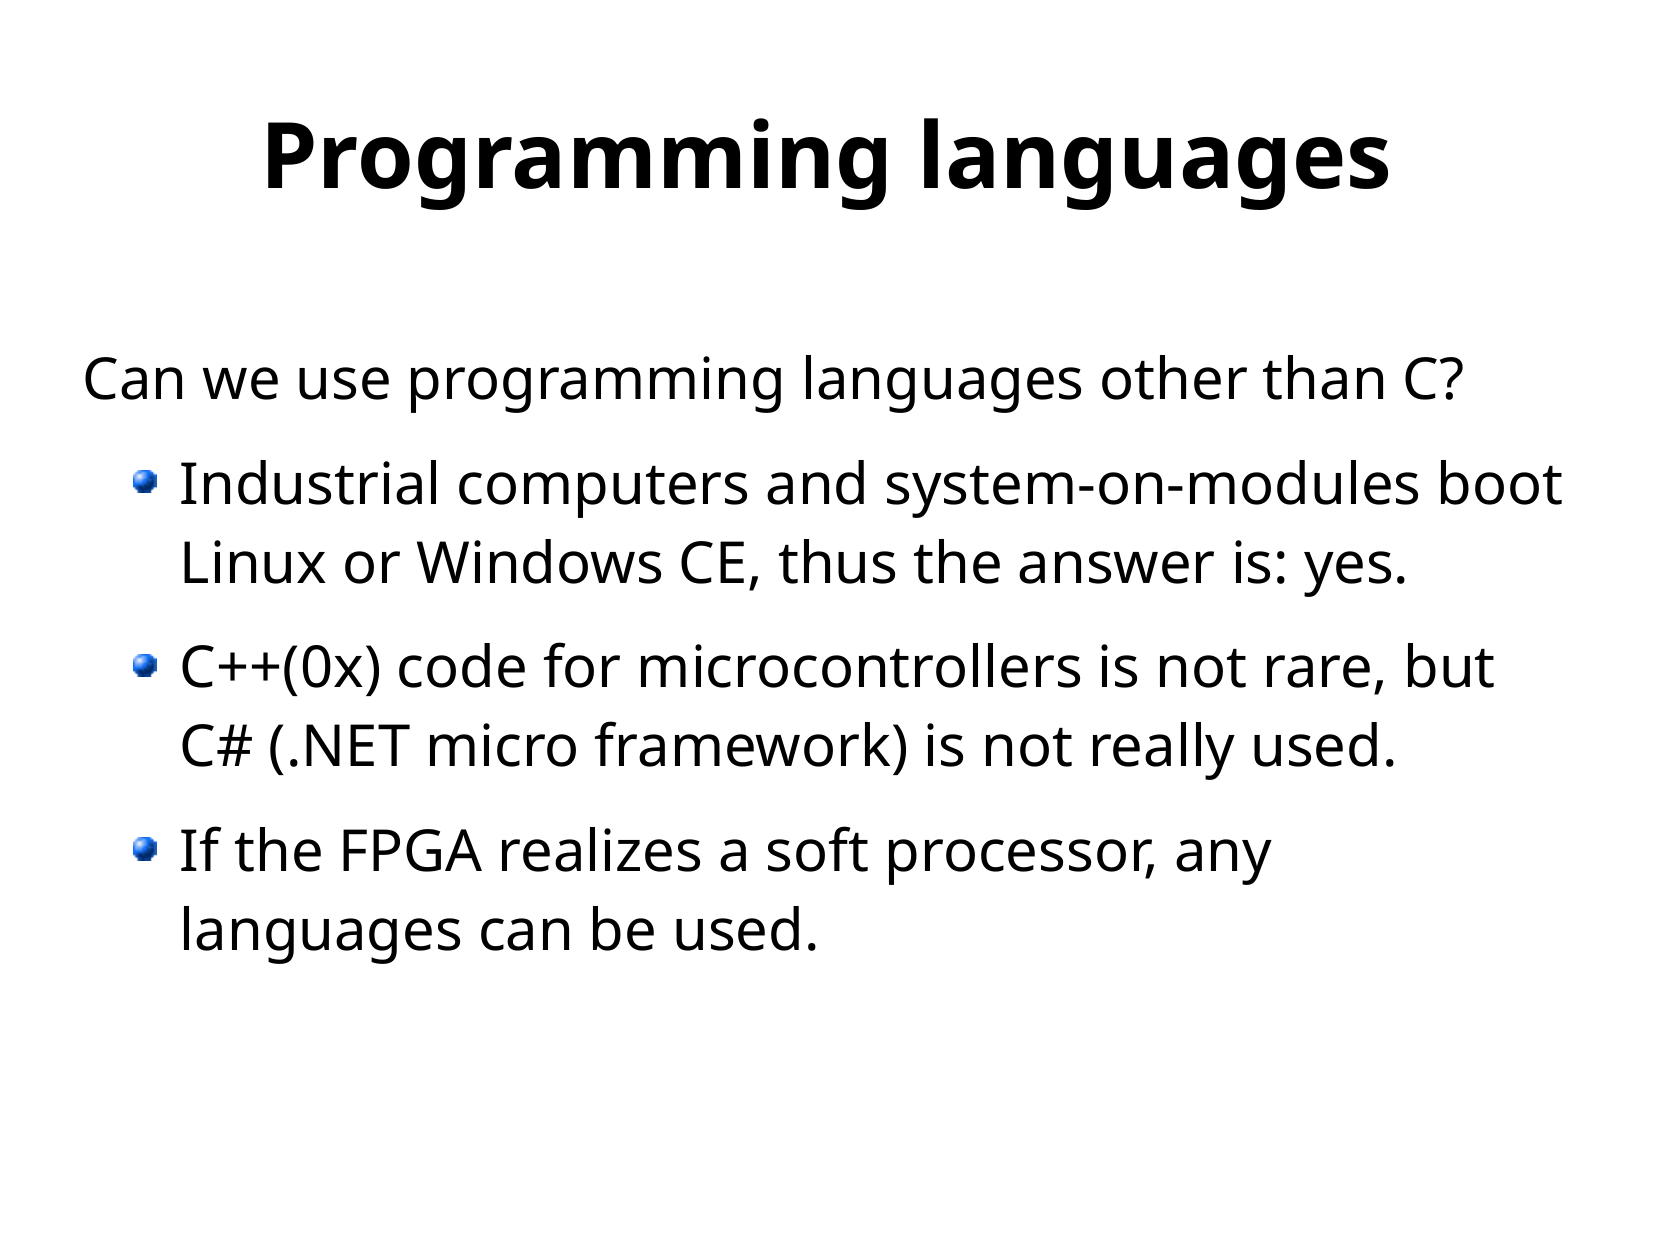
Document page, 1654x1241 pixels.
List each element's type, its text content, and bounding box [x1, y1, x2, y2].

title Programming languages [82, 49, 1571, 257]
list Can we use programming languages other than C? Industrial computers and system-on-modules boot Linux or Windows CE, thus the answer is: yes. C++(0x) code for microcontrollers is not rare, but C# (.NET micro framework) is not really used. If the FPGA realizes a soft processor, any languages can be used. [82, 337, 1571, 1109]
